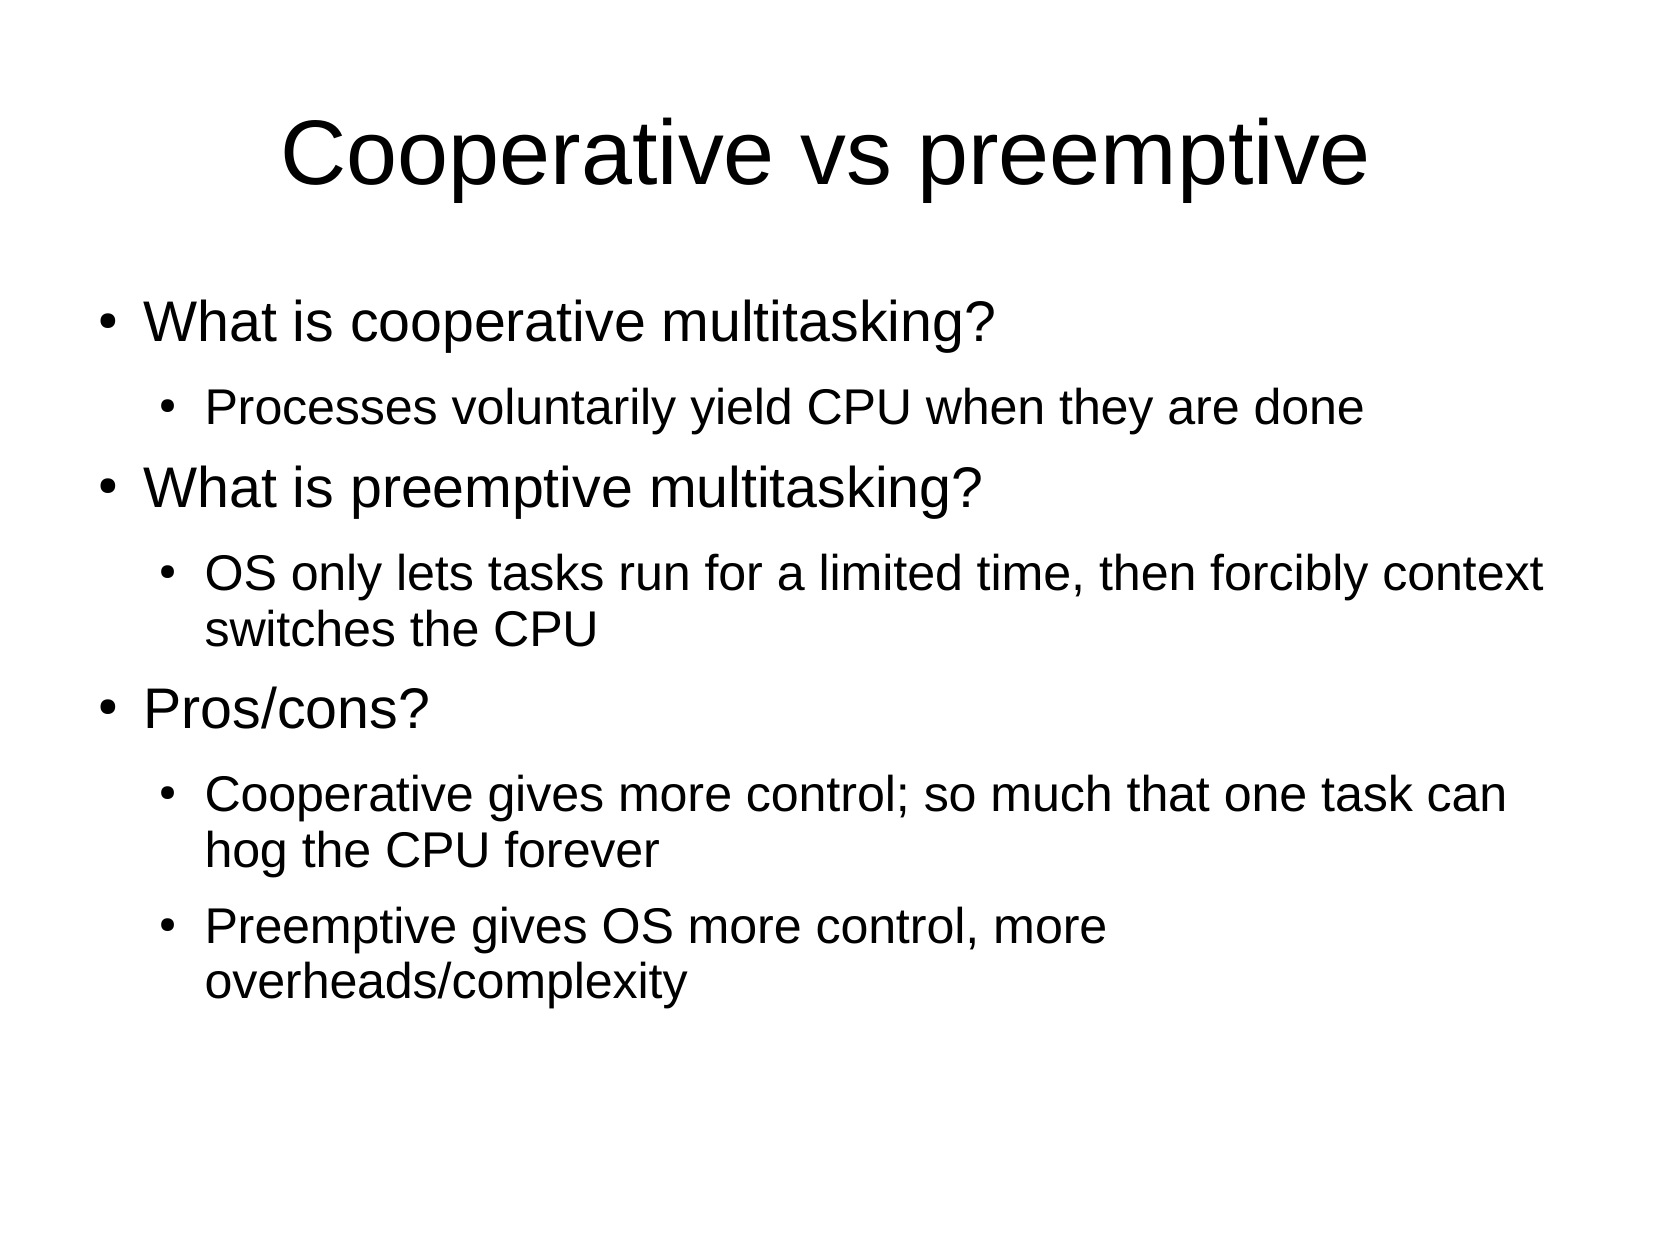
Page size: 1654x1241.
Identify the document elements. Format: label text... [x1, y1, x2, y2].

title Cooperative vs preemptive [82, 49, 1571, 257]
list What is cooperative multitasking? Processes voluntarily yield CPU when they are done What is preemptive multitasking? OS only lets tasks run for a limited time, then forcibly context switches the CPU Pros/cons? Cooperative gives more control; so much that one task can hog the CPU forever Preemptive gives OS more control, more overheads/complexity [82, 290, 1571, 1010]
